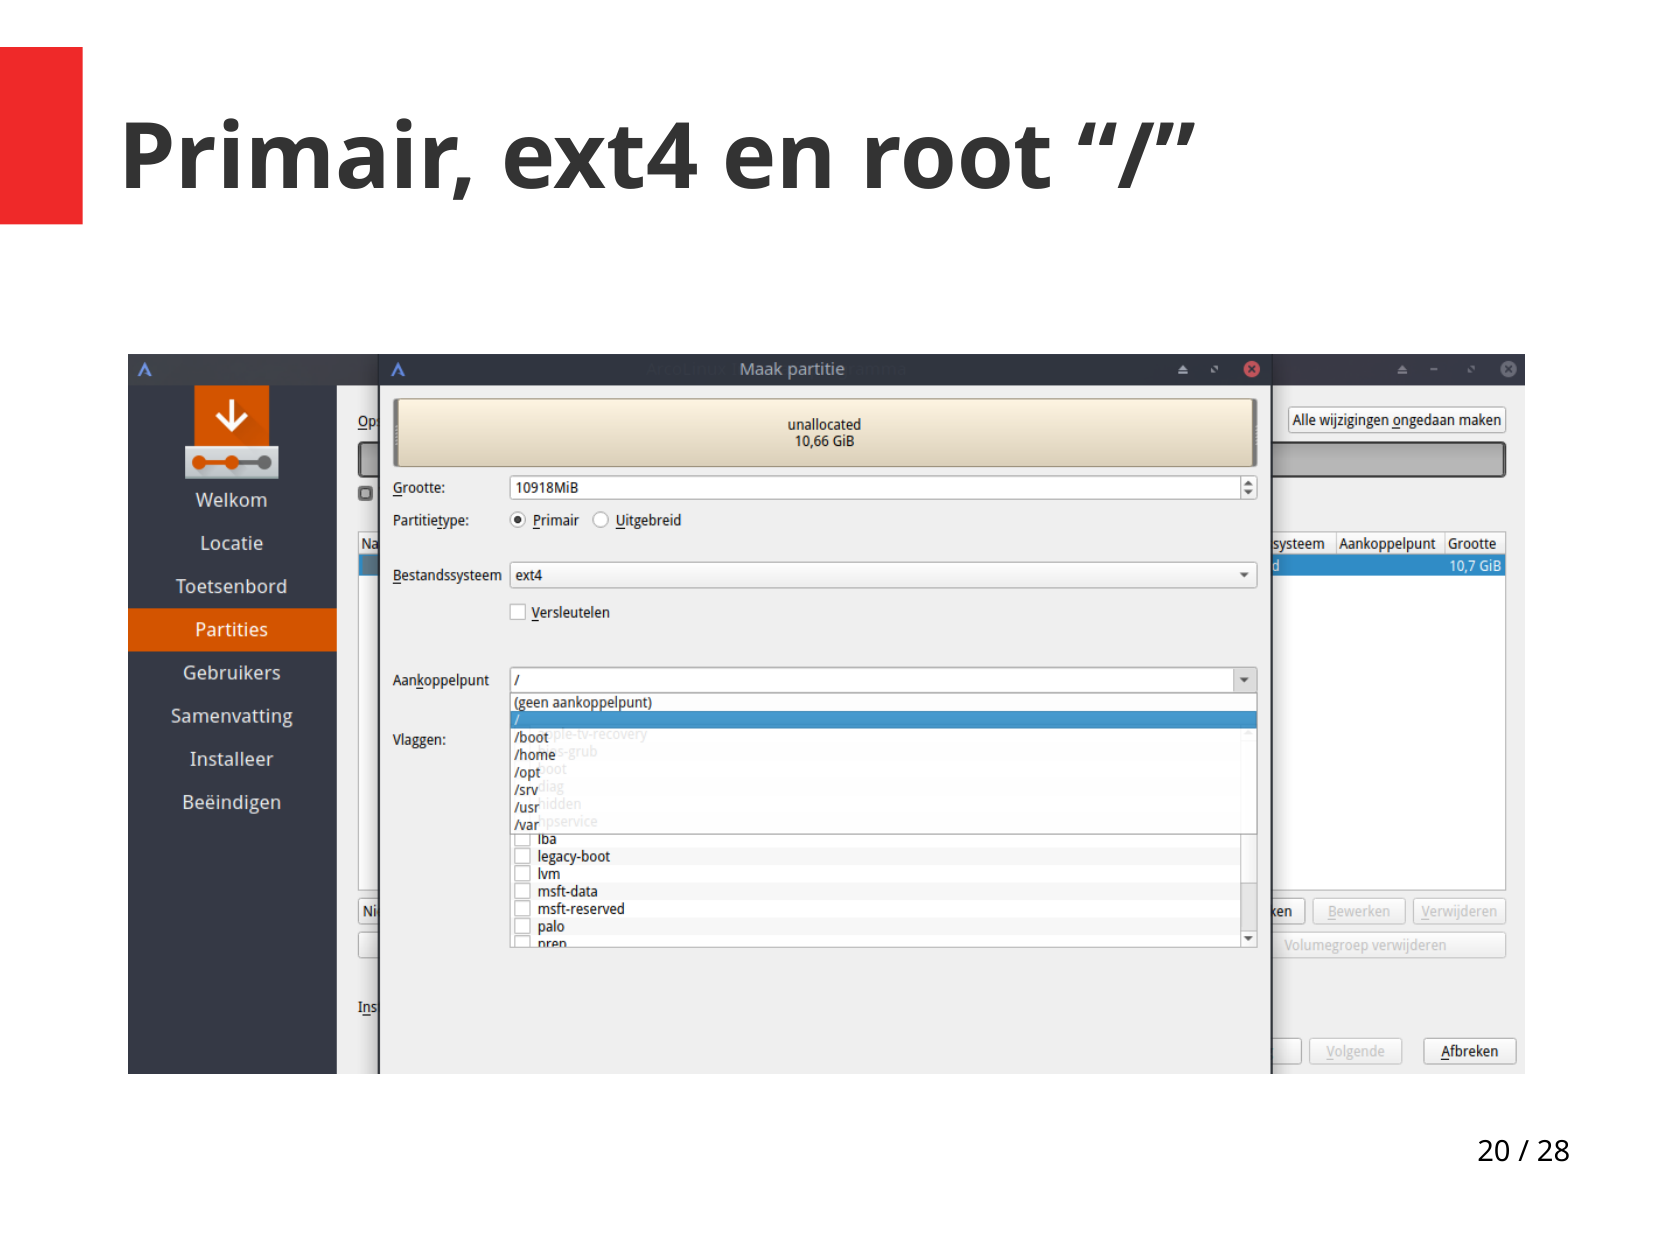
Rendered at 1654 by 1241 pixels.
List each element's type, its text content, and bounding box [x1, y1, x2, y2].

picture [128, 354, 1525, 1074]
title Primair, ext4 en root “/” [118, 49, 1571, 257]
